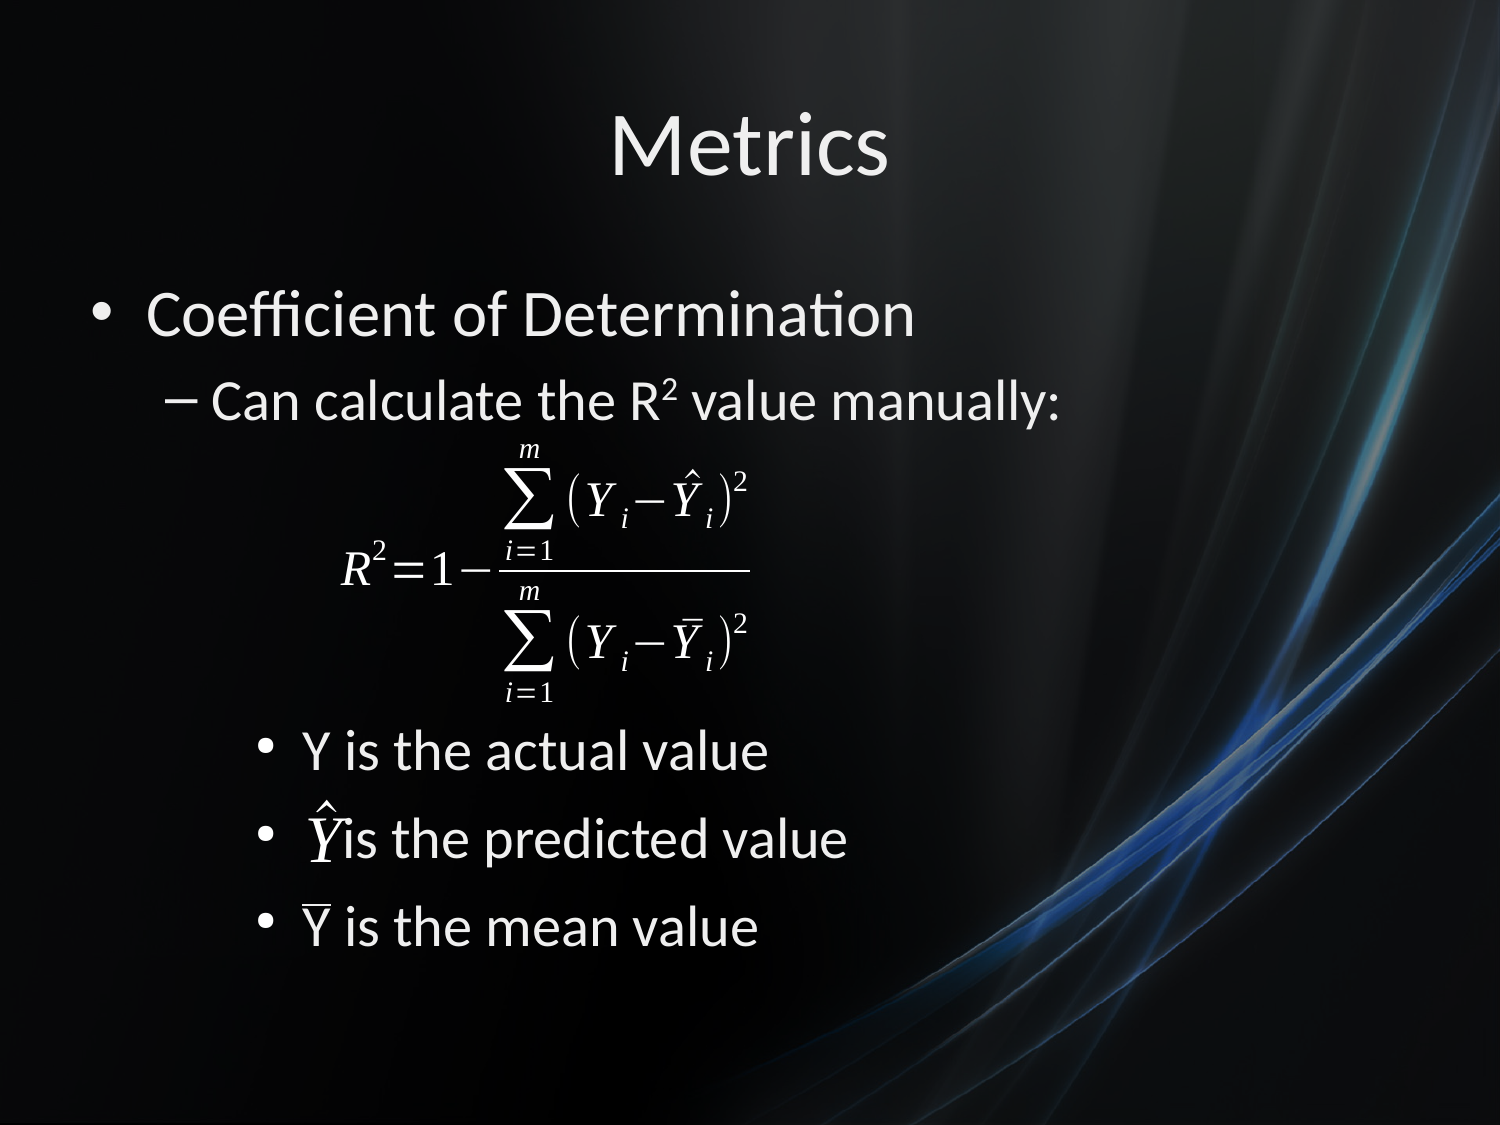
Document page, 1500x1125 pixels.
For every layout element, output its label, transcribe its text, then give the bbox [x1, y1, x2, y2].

picture [0, 0, 1500, 1125]
list Coefficient of Determination Can calculate the R2 value manually: Y is the actual value is the predicted value Y is the mean value [75, 262, 1425, 1005]
title Metrics [75, 45, 1425, 233]
chart [331, 432, 759, 710]
chart [298, 796, 357, 878]
